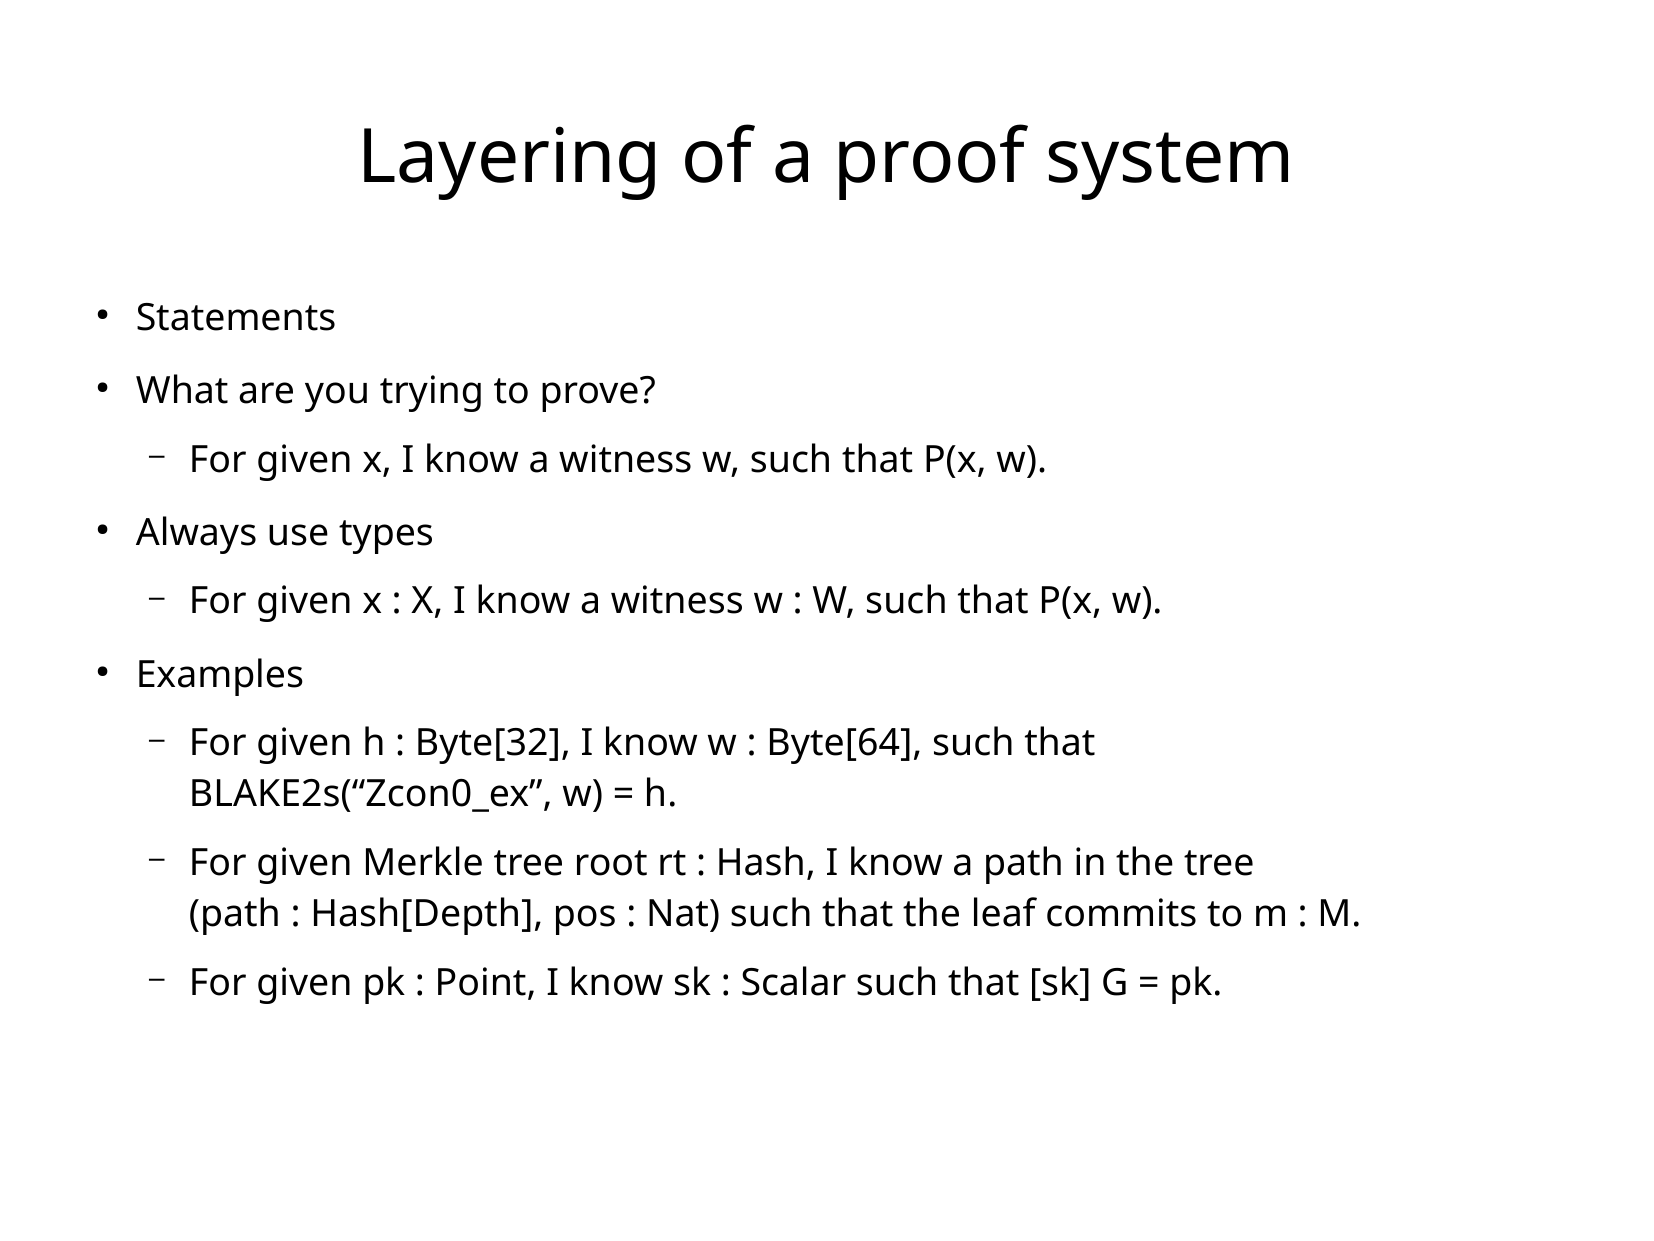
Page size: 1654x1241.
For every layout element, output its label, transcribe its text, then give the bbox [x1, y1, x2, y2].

title Layering of a proof system [82, 49, 1571, 257]
list Statements What are you trying to prove? For given x, I know a witness w, such that P(x, w). Always use types For given x : X, I know a witness w : W, such that P(x, w). Examples For given h : Byte[32], I know w : Byte[64], such that BLAKE2s(“Zcon0_ex”, w) = h. For given Merkle tree root rt : Hash, I know a path in the tree (path : Hash[Depth], pos : Nat) such that the leaf commits to m : M. For given pk : Point, I know sk : Scalar such that [sk] G = pk. [82, 290, 1571, 1010]
